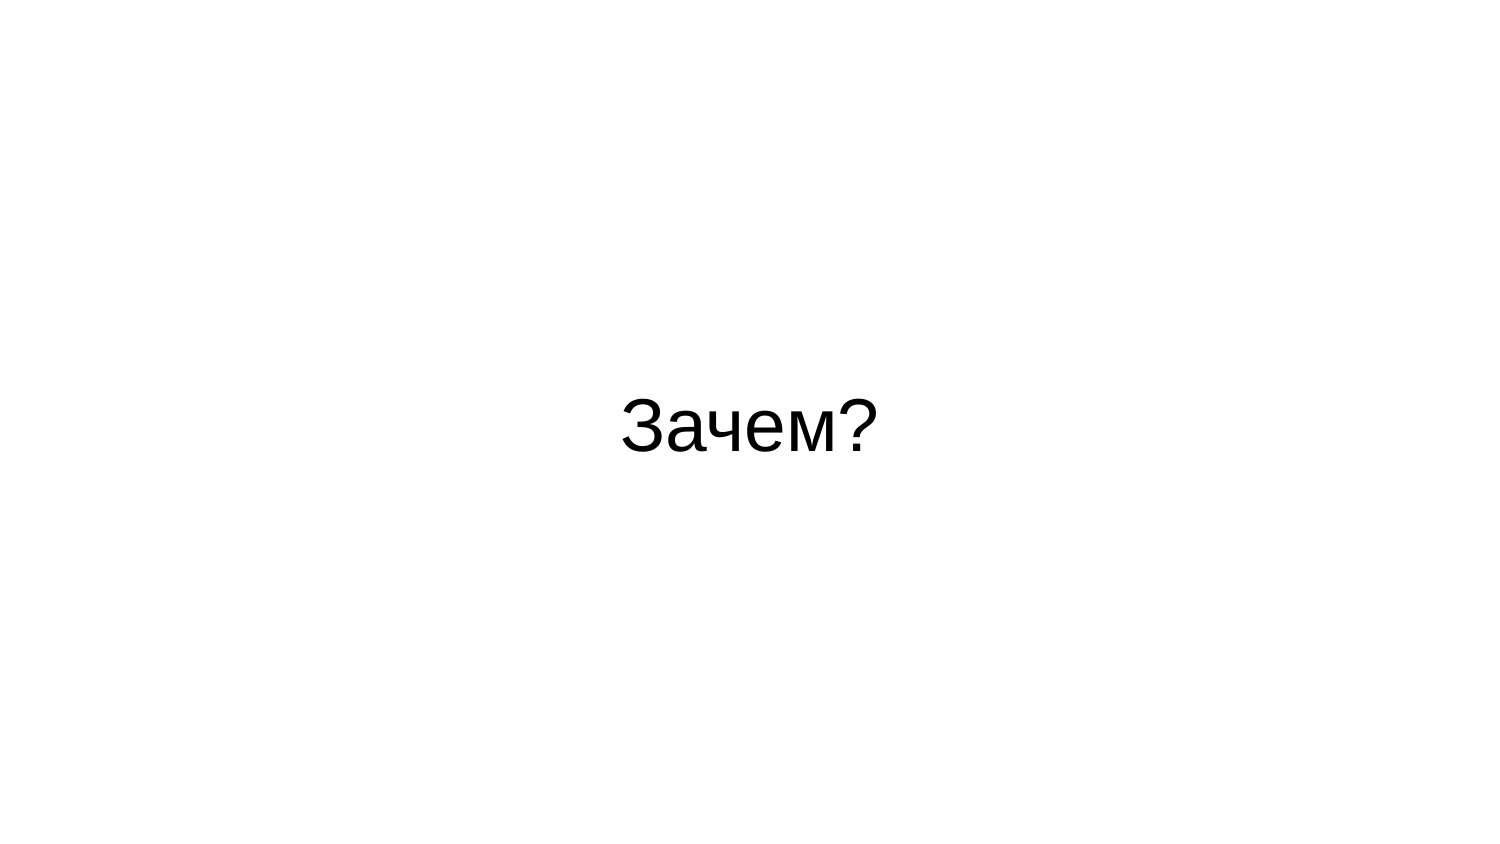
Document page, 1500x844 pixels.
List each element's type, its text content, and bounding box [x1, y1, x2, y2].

title Зачем? [51, 352, 1449, 491]
